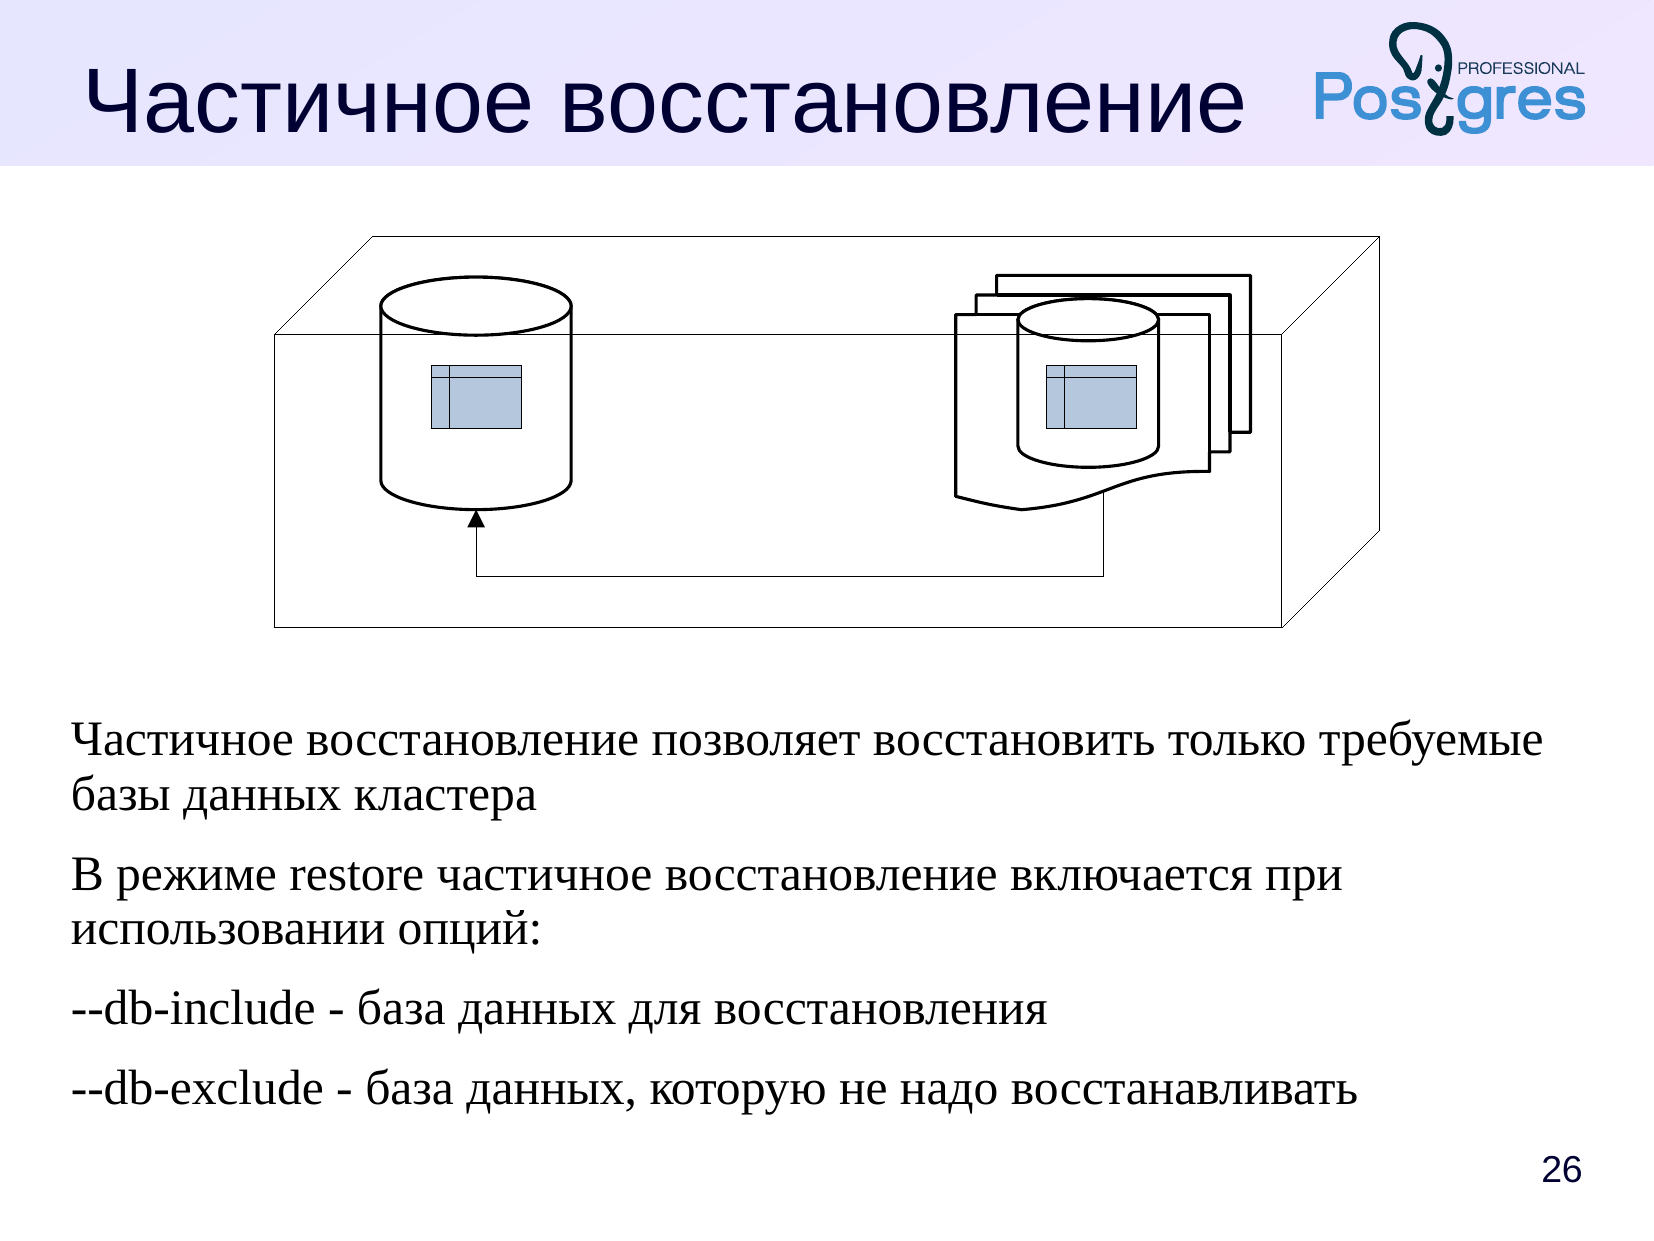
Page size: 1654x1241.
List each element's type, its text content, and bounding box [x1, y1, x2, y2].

text_box [274, 236, 1380, 628]
title Частичное восстановление [82, 49, 1252, 153]
list Частичное восстановление позволяет восстановить только требуемые базы данных кластера В режиме restore частичное восстановление включается при использовании опций: --db-include - база данных для восстановления --db-exclude - база данных, которую не надо восстанавливать [70, 711, 1583, 1117]
